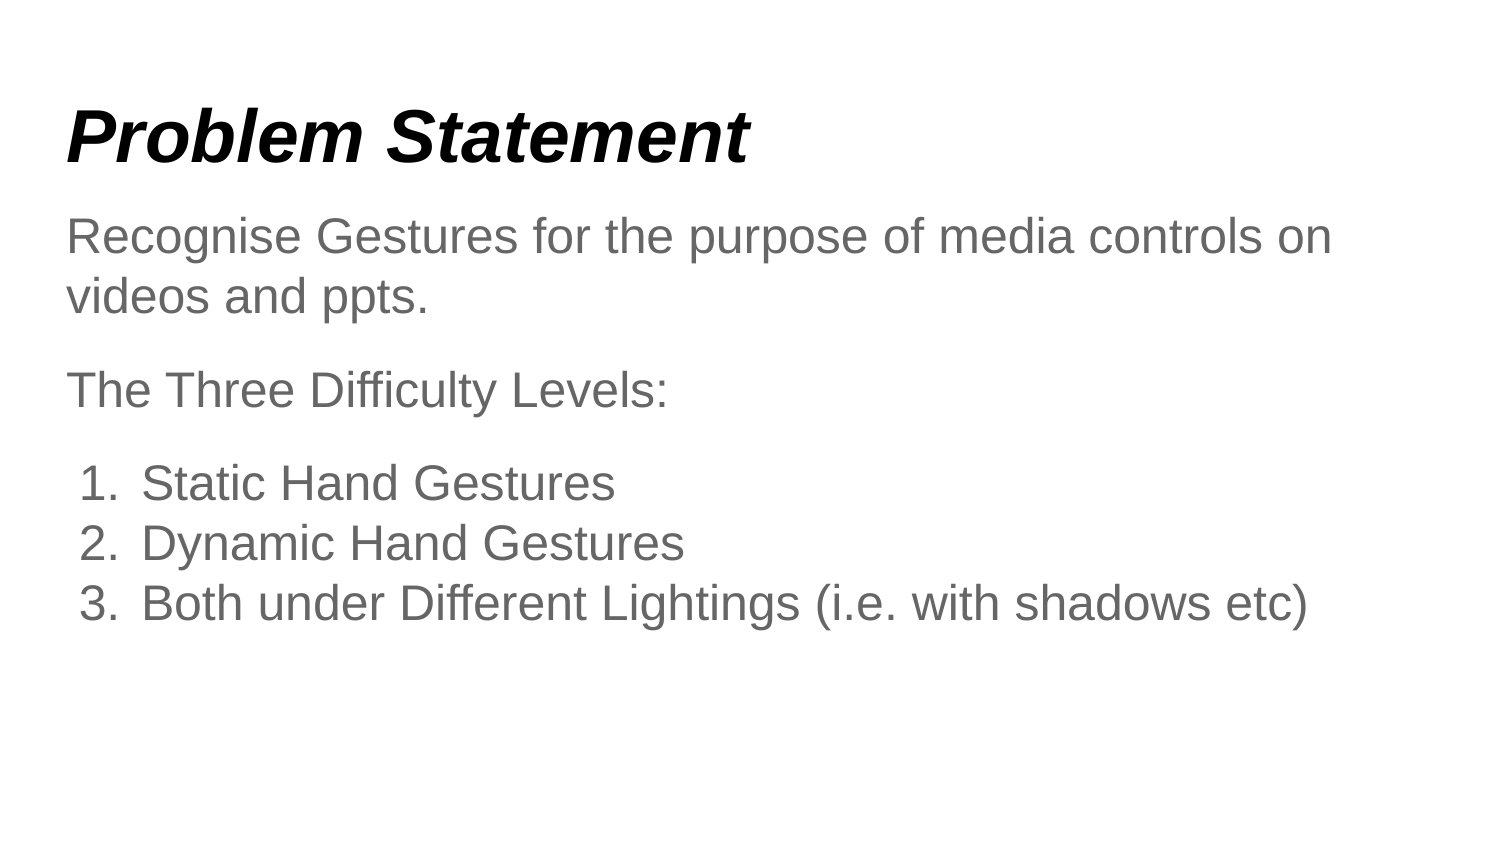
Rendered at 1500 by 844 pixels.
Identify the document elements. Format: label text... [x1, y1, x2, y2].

title Problem Statement [51, 72, 1449, 167]
list Recognise Gestures for the purpose of media controls on videos and ppts. The Three Difficulty Levels: Static Hand Gestures Dynamic Hand Gestures Both under Different Lightings (i.e. with shadows etc) [51, 189, 1449, 750]
